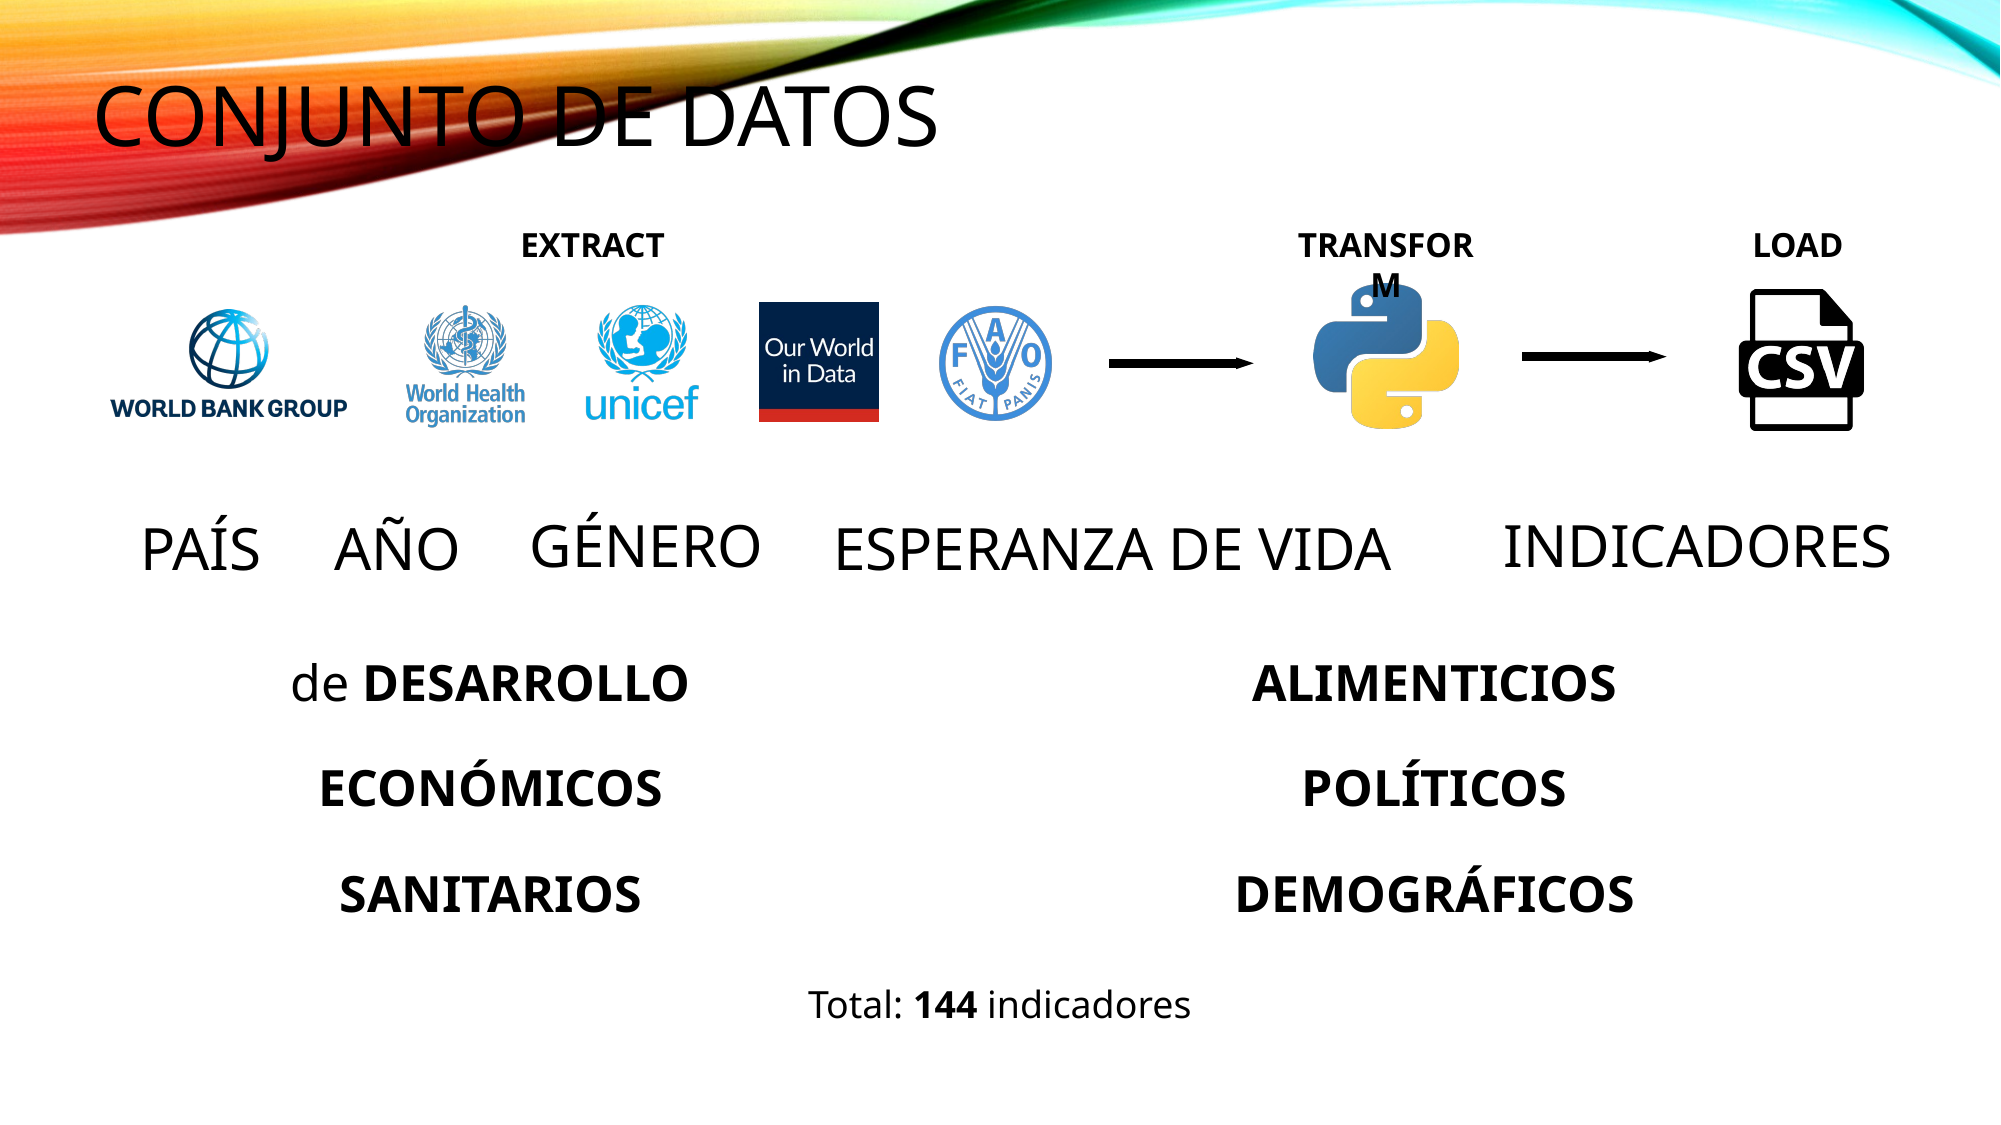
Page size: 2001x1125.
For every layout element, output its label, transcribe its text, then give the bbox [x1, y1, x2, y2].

text_box GÉNERO [508, 501, 785, 588]
picture [759, 302, 879, 422]
text_box POLÍTICOS [1071, 749, 1798, 826]
text_box ECONÓMICOS [127, 749, 854, 826]
picture [212, 323, 227, 334]
text_box LOAD [1704, 216, 1892, 273]
picture [582, 302, 702, 422]
picture [211, 317, 224, 323]
picture [937, 304, 1053, 422]
picture [405, 304, 525, 428]
text_box DEMOGRÁFICOS [1052, 855, 1818, 931]
picture [1383, 283, 1388, 291]
picture [110, 309, 347, 417]
text_box de DESARROLLO [127, 643, 854, 720]
text_box ALIMENTICIOS [1071, 643, 1798, 720]
text_box SANITARIOS [127, 855, 854, 931]
text_box INDICADORES [1483, 501, 1913, 588]
text_box AÑO [313, 504, 483, 590]
text_box Total: 144 indicadores [757, 973, 1243, 1034]
text_box EXTRACT [499, 216, 687, 273]
text_box TRANSFORM [1271, 216, 1501, 273]
picture [1313, 283, 1459, 429]
text_box PAÍS [116, 504, 286, 590]
picture [1730, 289, 1872, 431]
text_box ESPERANZA DE VIDA [811, 504, 1415, 590]
title Conjunto de datos [77, 64, 1523, 175]
picture [224, 325, 235, 340]
